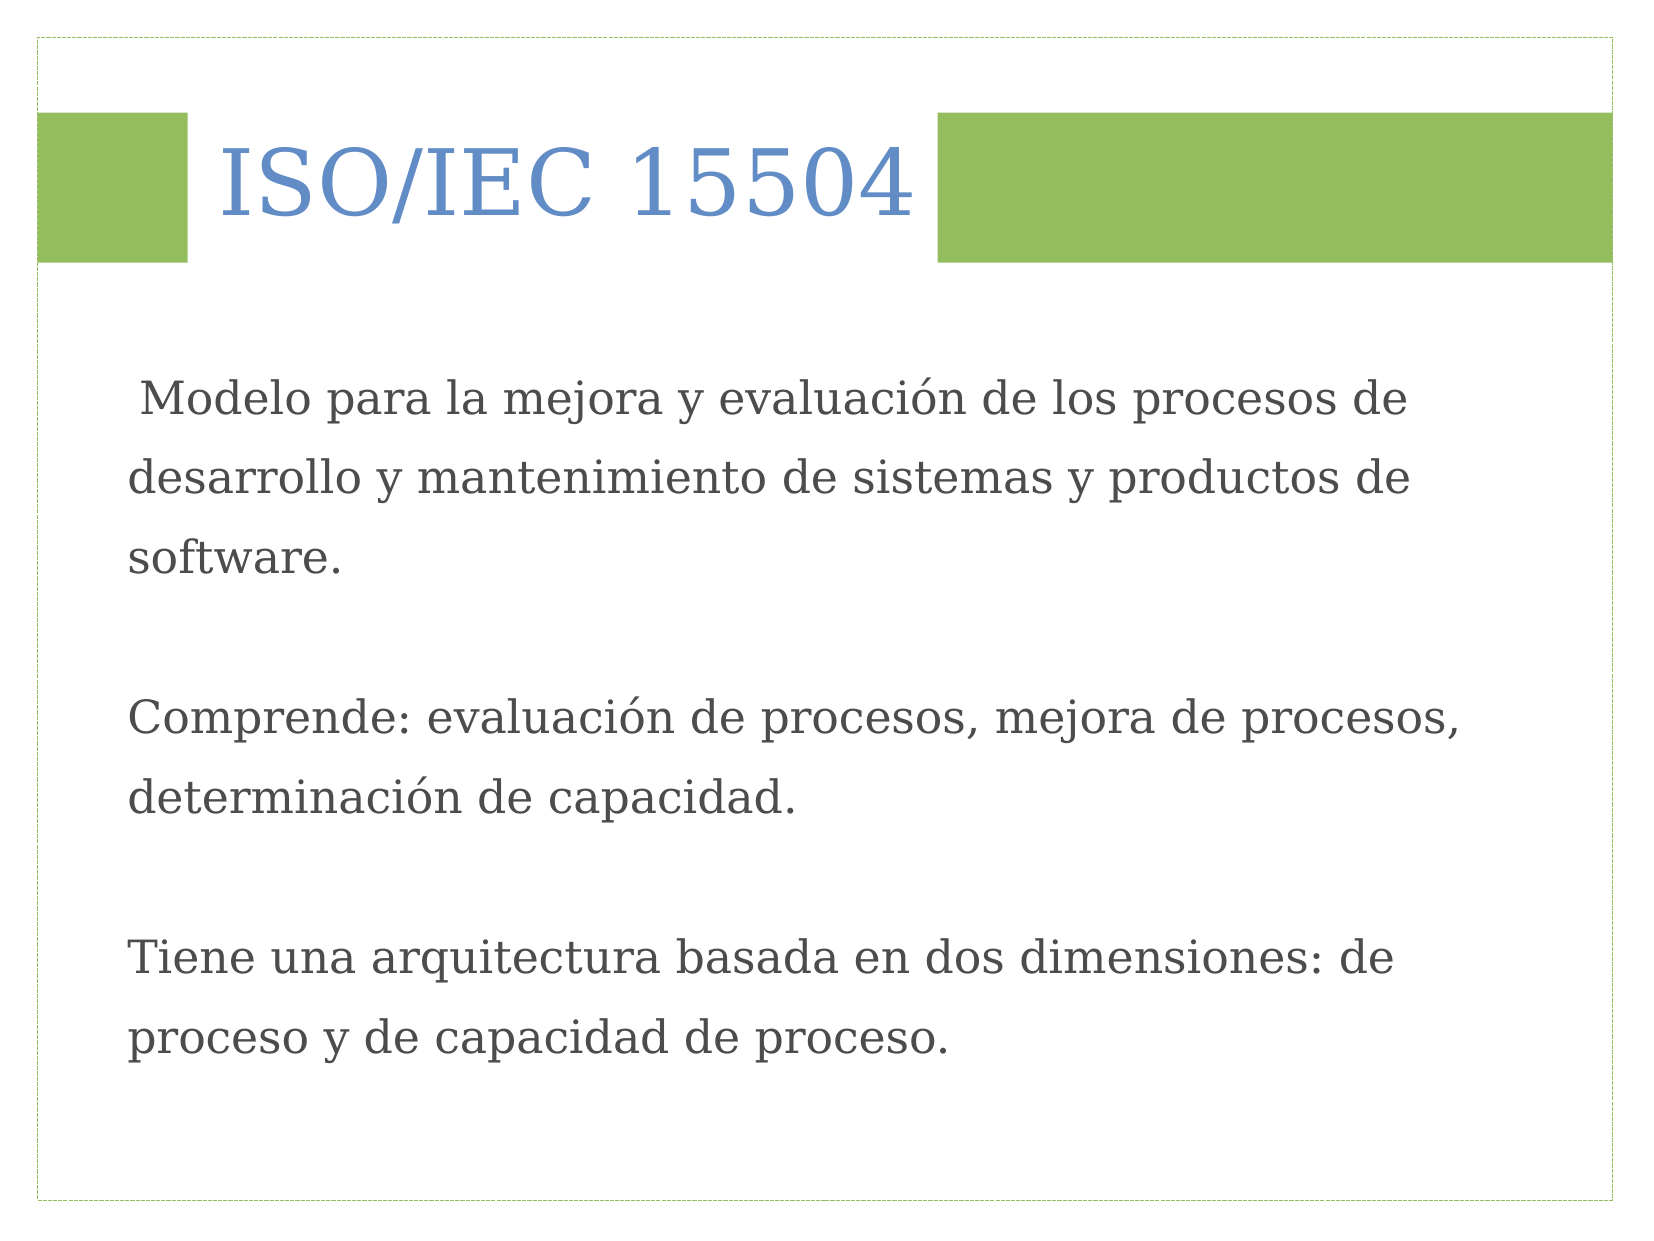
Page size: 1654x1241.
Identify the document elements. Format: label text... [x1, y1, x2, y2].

text_box [937, 112, 1613, 263]
text_box Modelo para la mejora y evaluación de los procesos de desarrollo y mantenimiento de sistemas y productos de software. Comprende: evaluación de procesos, mejora de procesos, determinación de capacidad. Tiene una arquitectura basada en dos dimensiones: de proceso y de capacidad de proceso. [112, 337, 1538, 1126]
text_box ISO/IEC 15504 [203, 123, 934, 245]
text_box [37, 112, 188, 263]
